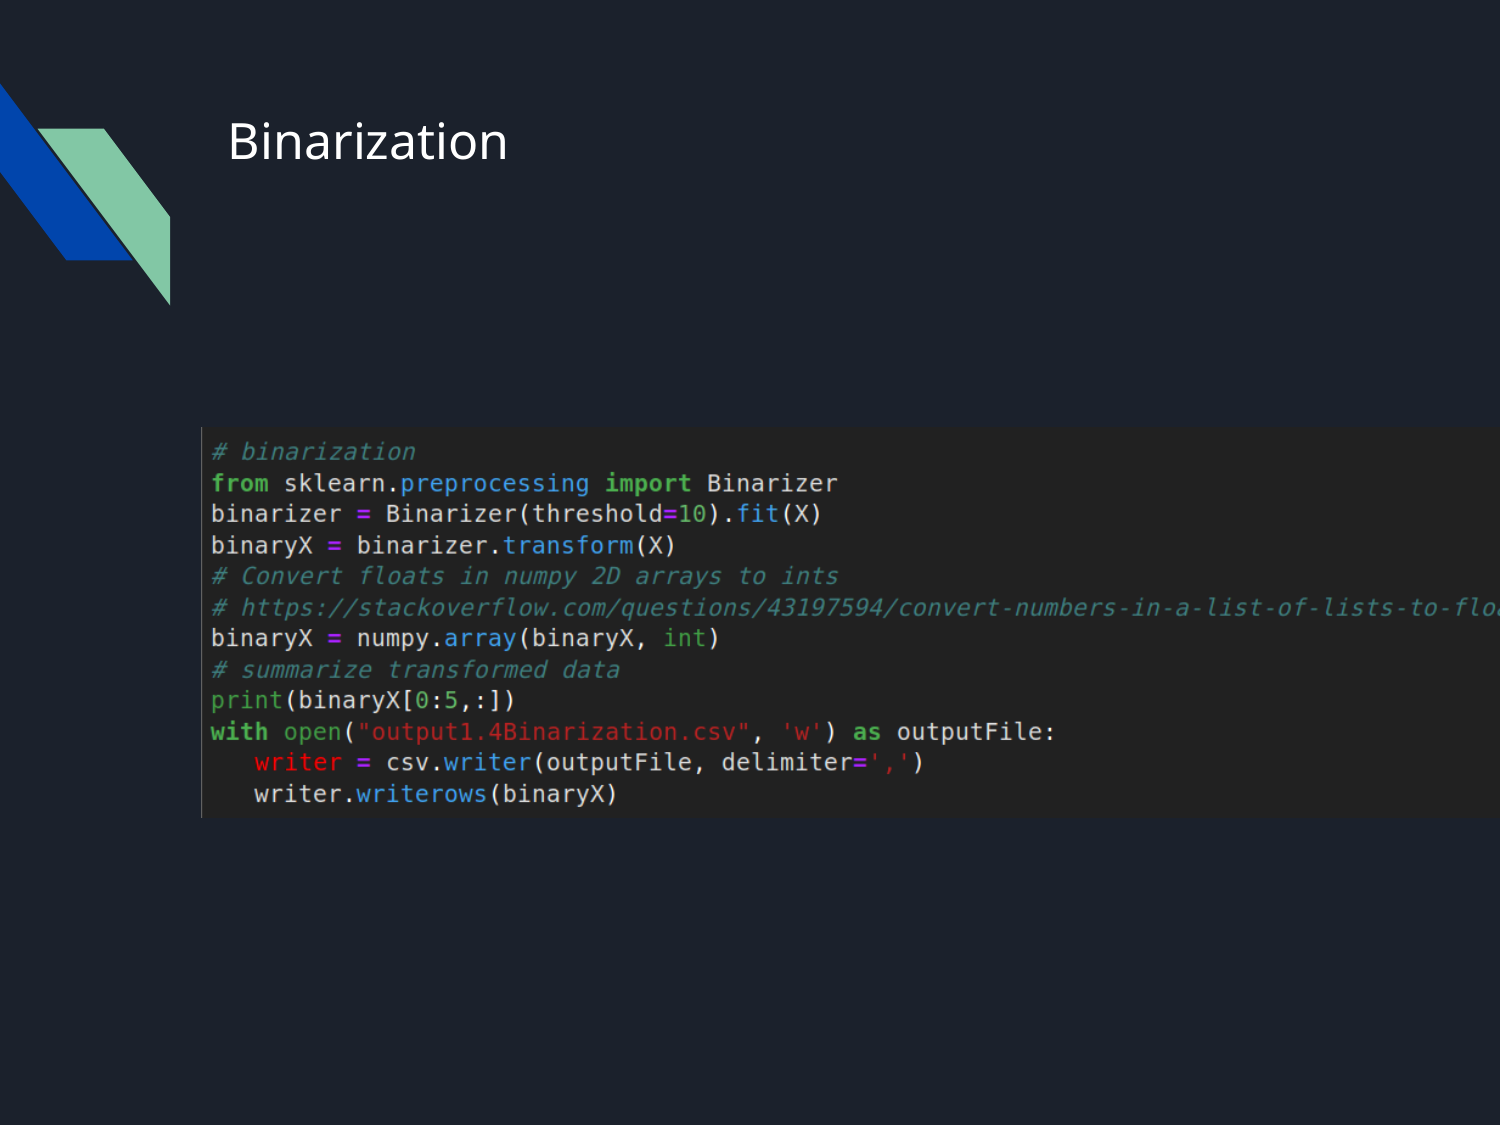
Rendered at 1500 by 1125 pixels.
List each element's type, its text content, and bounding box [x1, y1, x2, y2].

picture [201, 427, 1500, 819]
title Binarization [212, 86, 1368, 287]
